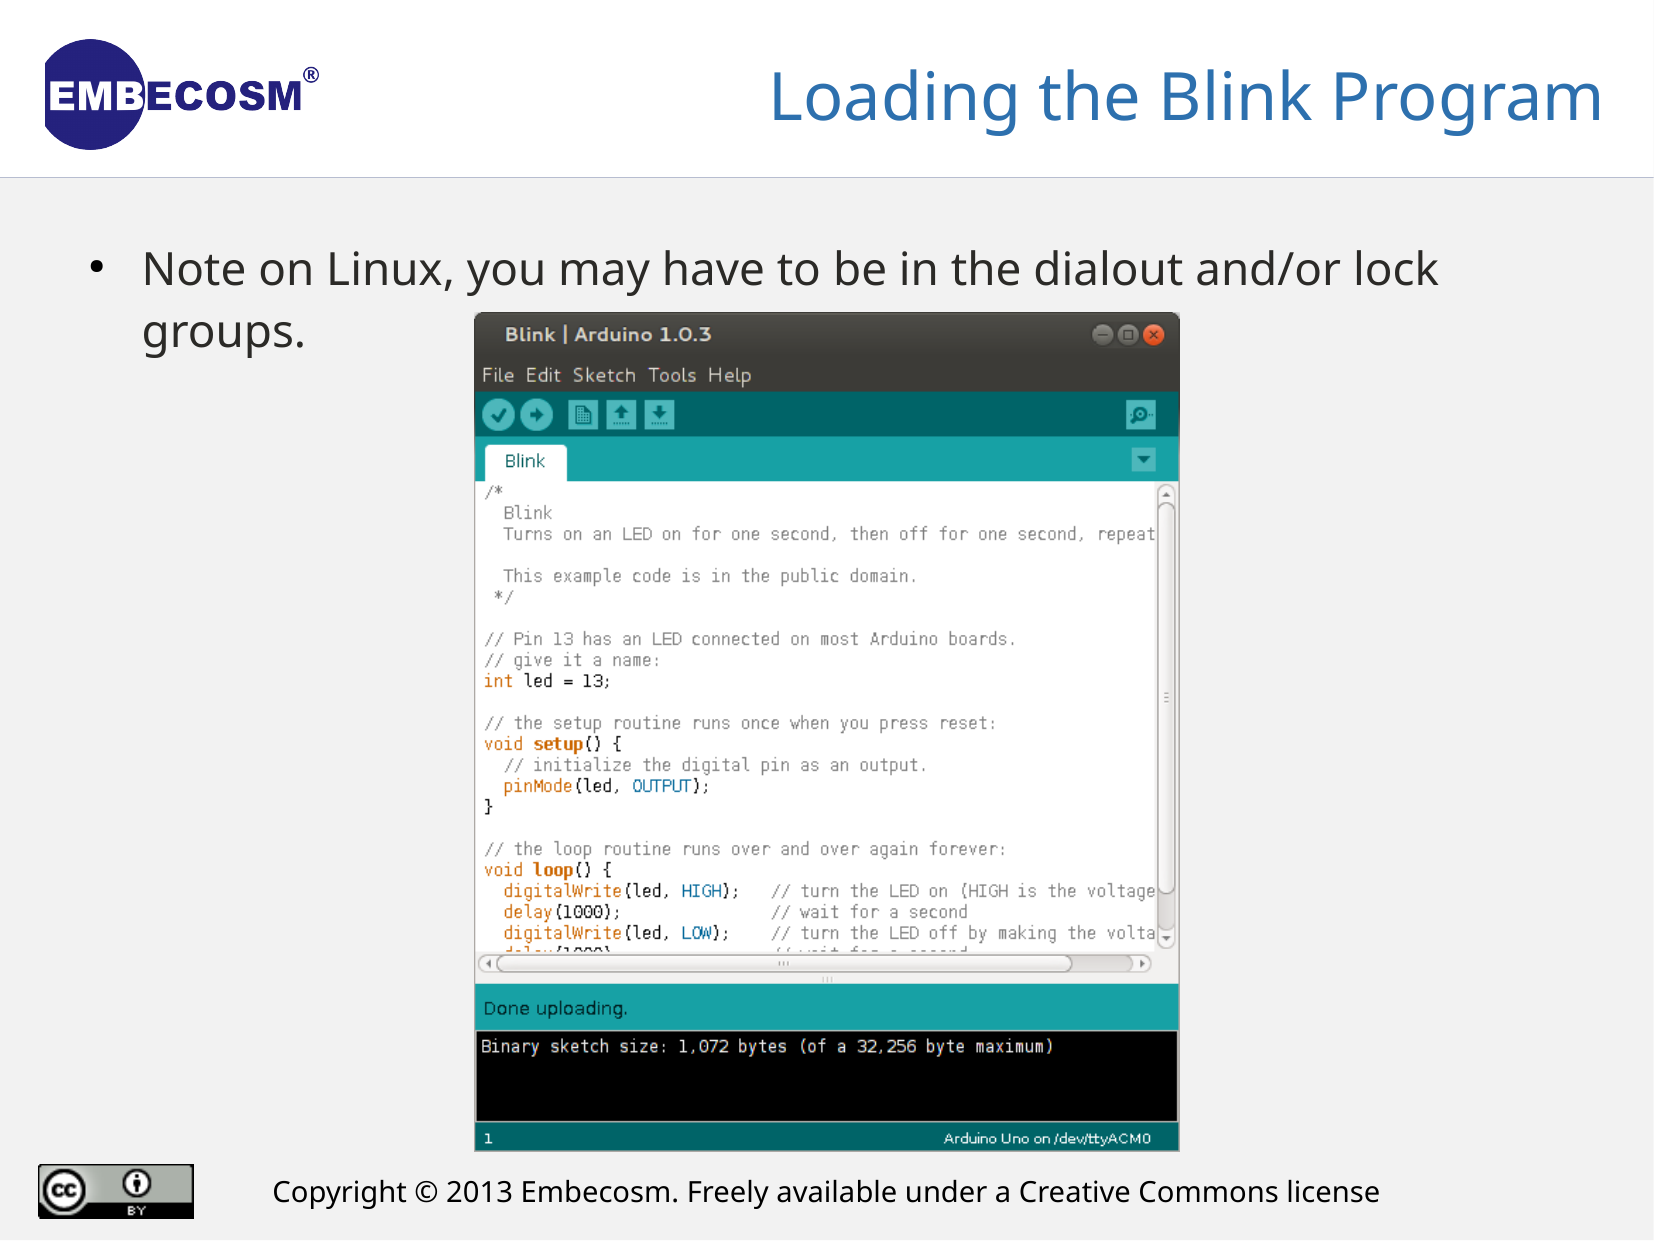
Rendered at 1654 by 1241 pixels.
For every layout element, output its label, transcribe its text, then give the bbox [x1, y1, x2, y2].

title Loading the Blink Program [330, 23, 1607, 166]
picture [45, 39, 319, 150]
picture [38, 1164, 194, 1219]
picture [474, 312, 1180, 1152]
list Note on Linux, you may have to be in the dialout and/or lock groups. [70, 236, 1595, 956]
